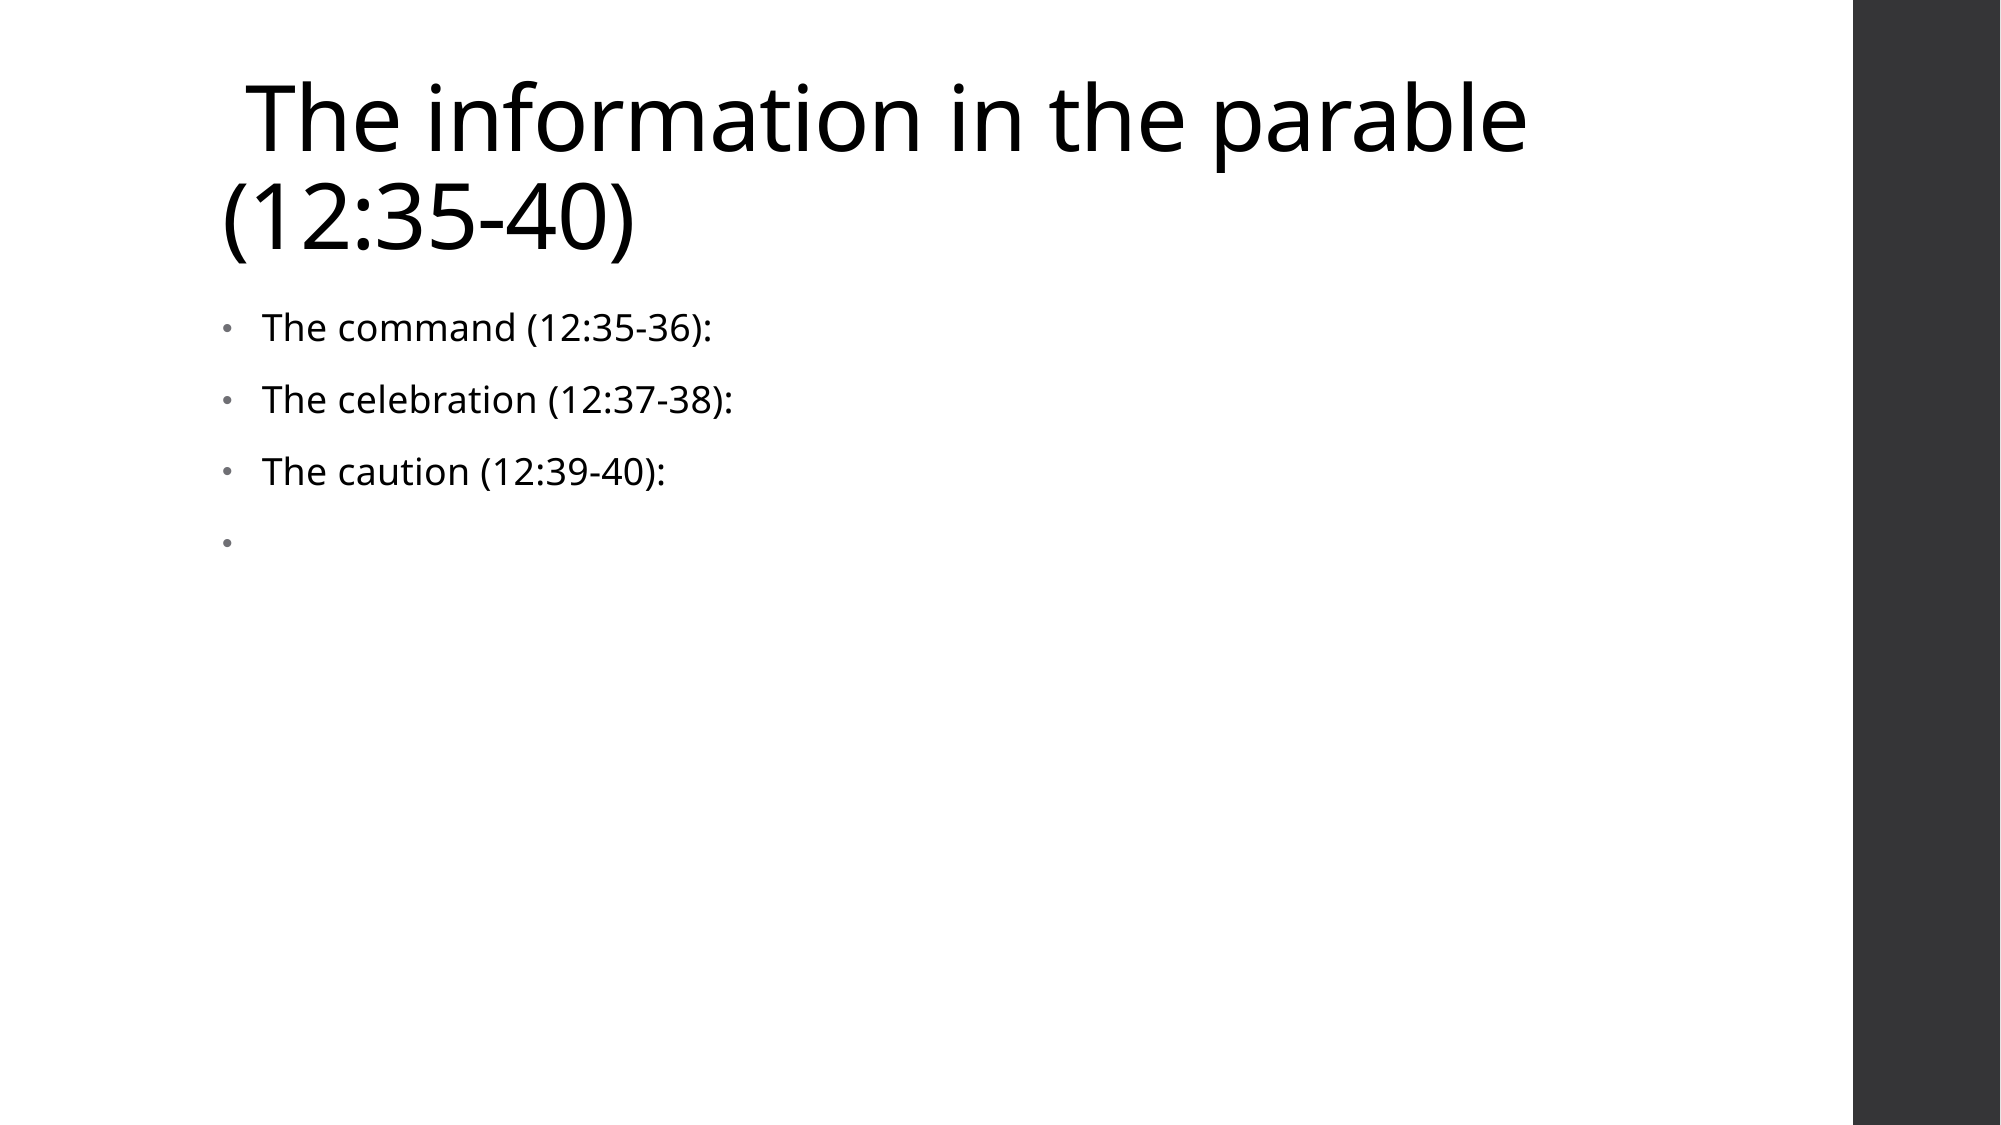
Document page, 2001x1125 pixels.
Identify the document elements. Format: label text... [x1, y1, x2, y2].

title The information in the parable (12:35-40) [206, 60, 1797, 278]
list The command (12:35-36): The celebration (12:37-38): The caution (12:39-40): [206, 299, 1617, 1014]
